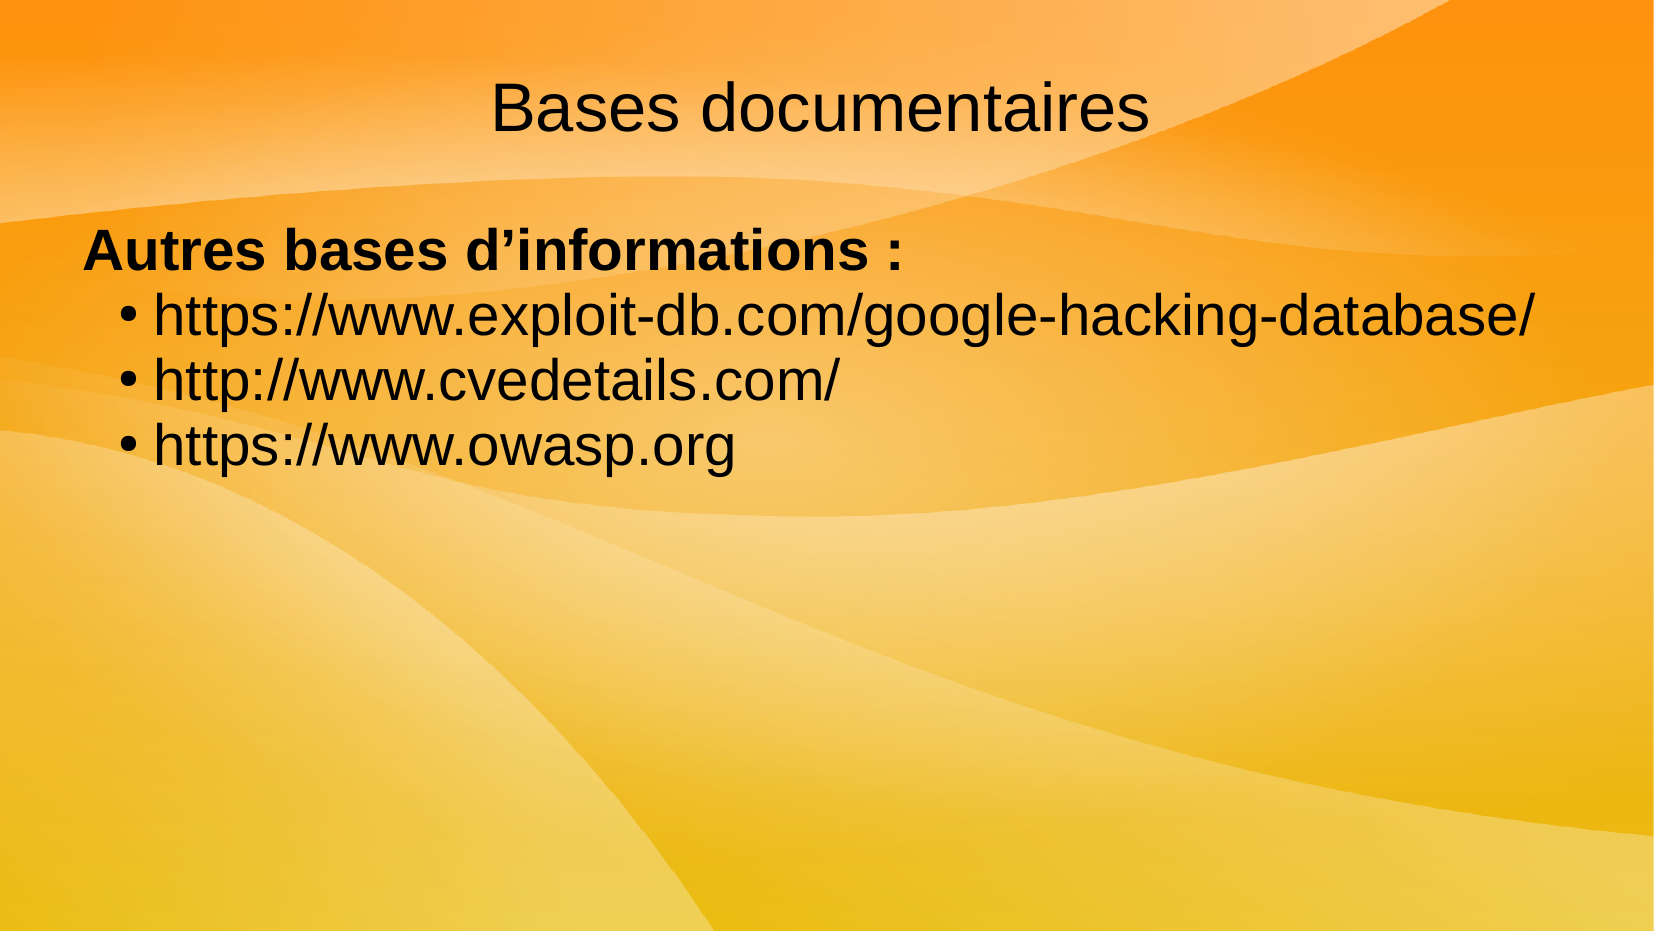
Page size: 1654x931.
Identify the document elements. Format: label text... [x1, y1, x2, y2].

picture [0, 0, 1654, 931]
subtitle Autres bases d’informations : https://www.exploit-db.com/google-hacking-database/ http://www.cvedetails.com/ https://www.owasp.org [82, 217, 1571, 916]
title Bases documentaires [76, 29, 1565, 185]
